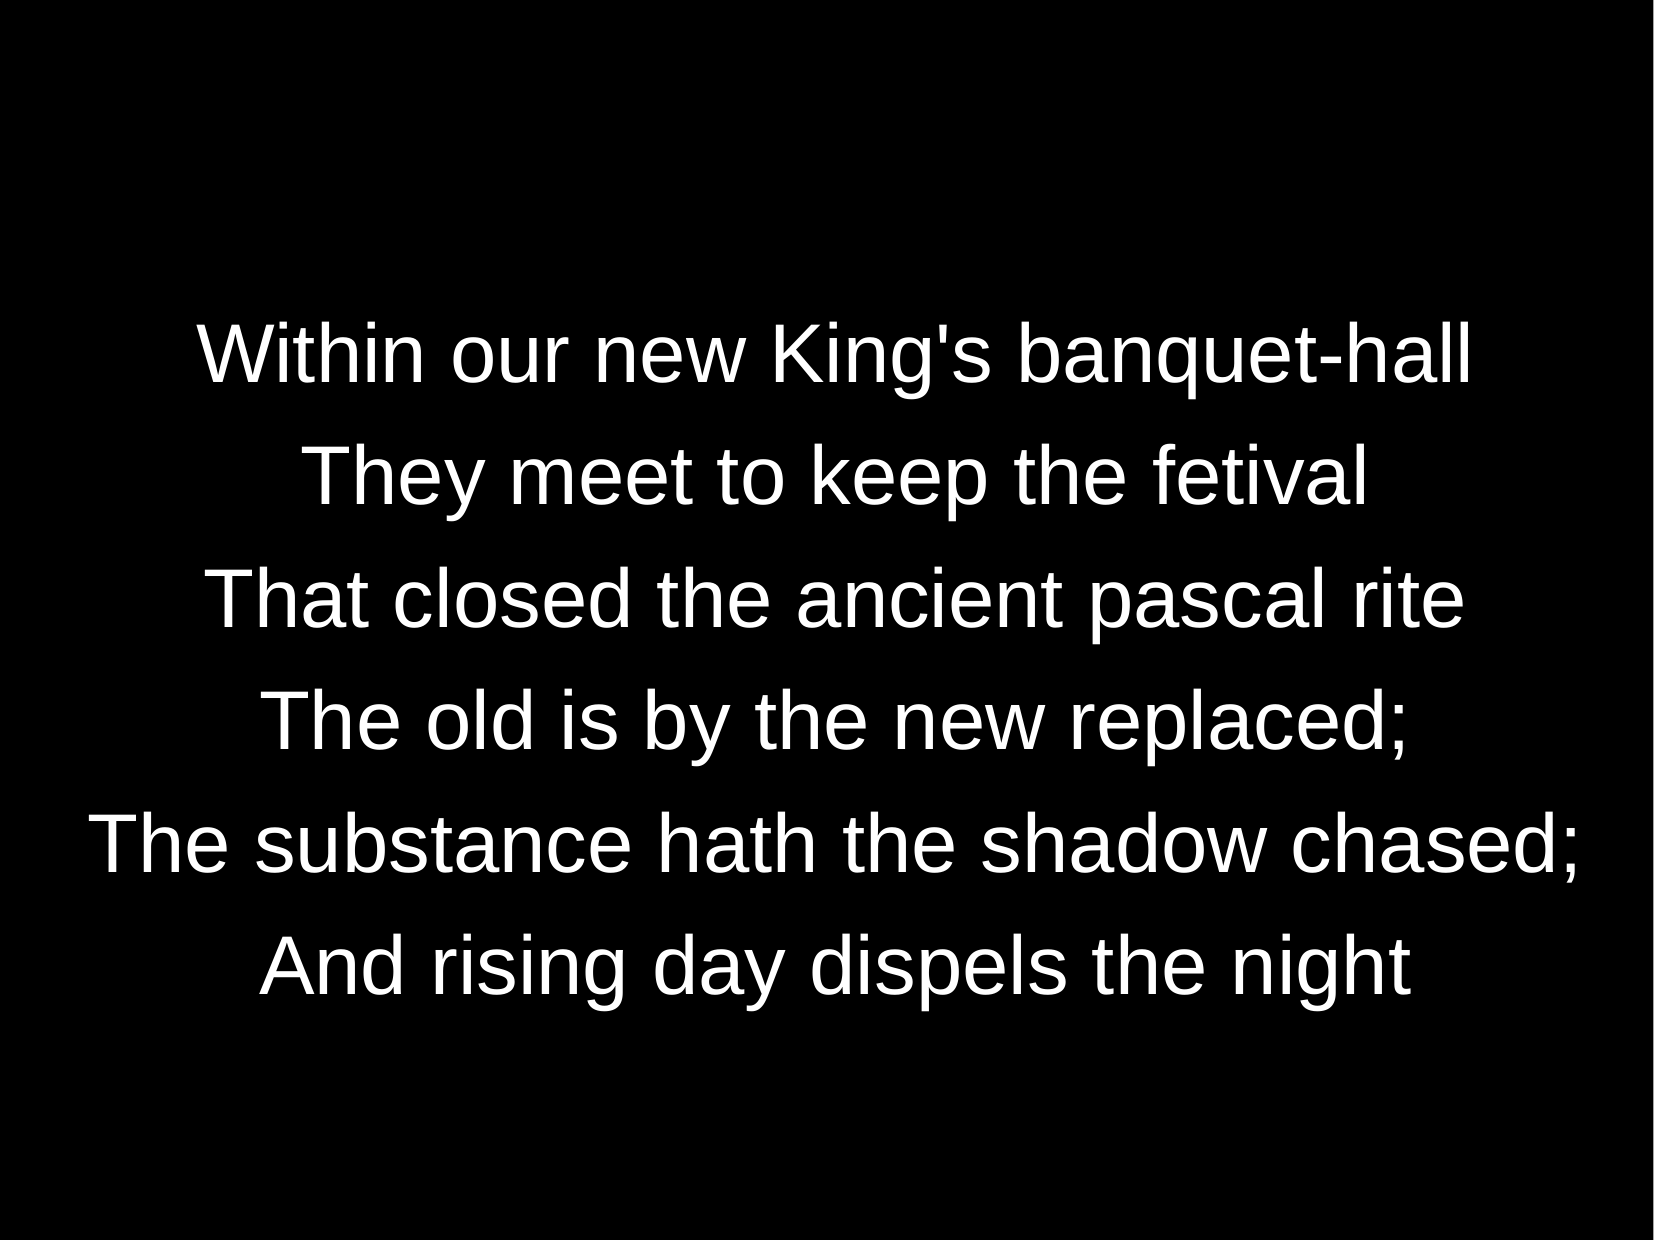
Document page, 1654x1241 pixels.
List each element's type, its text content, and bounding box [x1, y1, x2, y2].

list Within our new King's banquet-hall They meet to keep the fetival That closed the ancient pascal rite The old is by the new replaced; The substance hath the shadow chased; And rising day dispels the night [0, 307, 1654, 1027]
